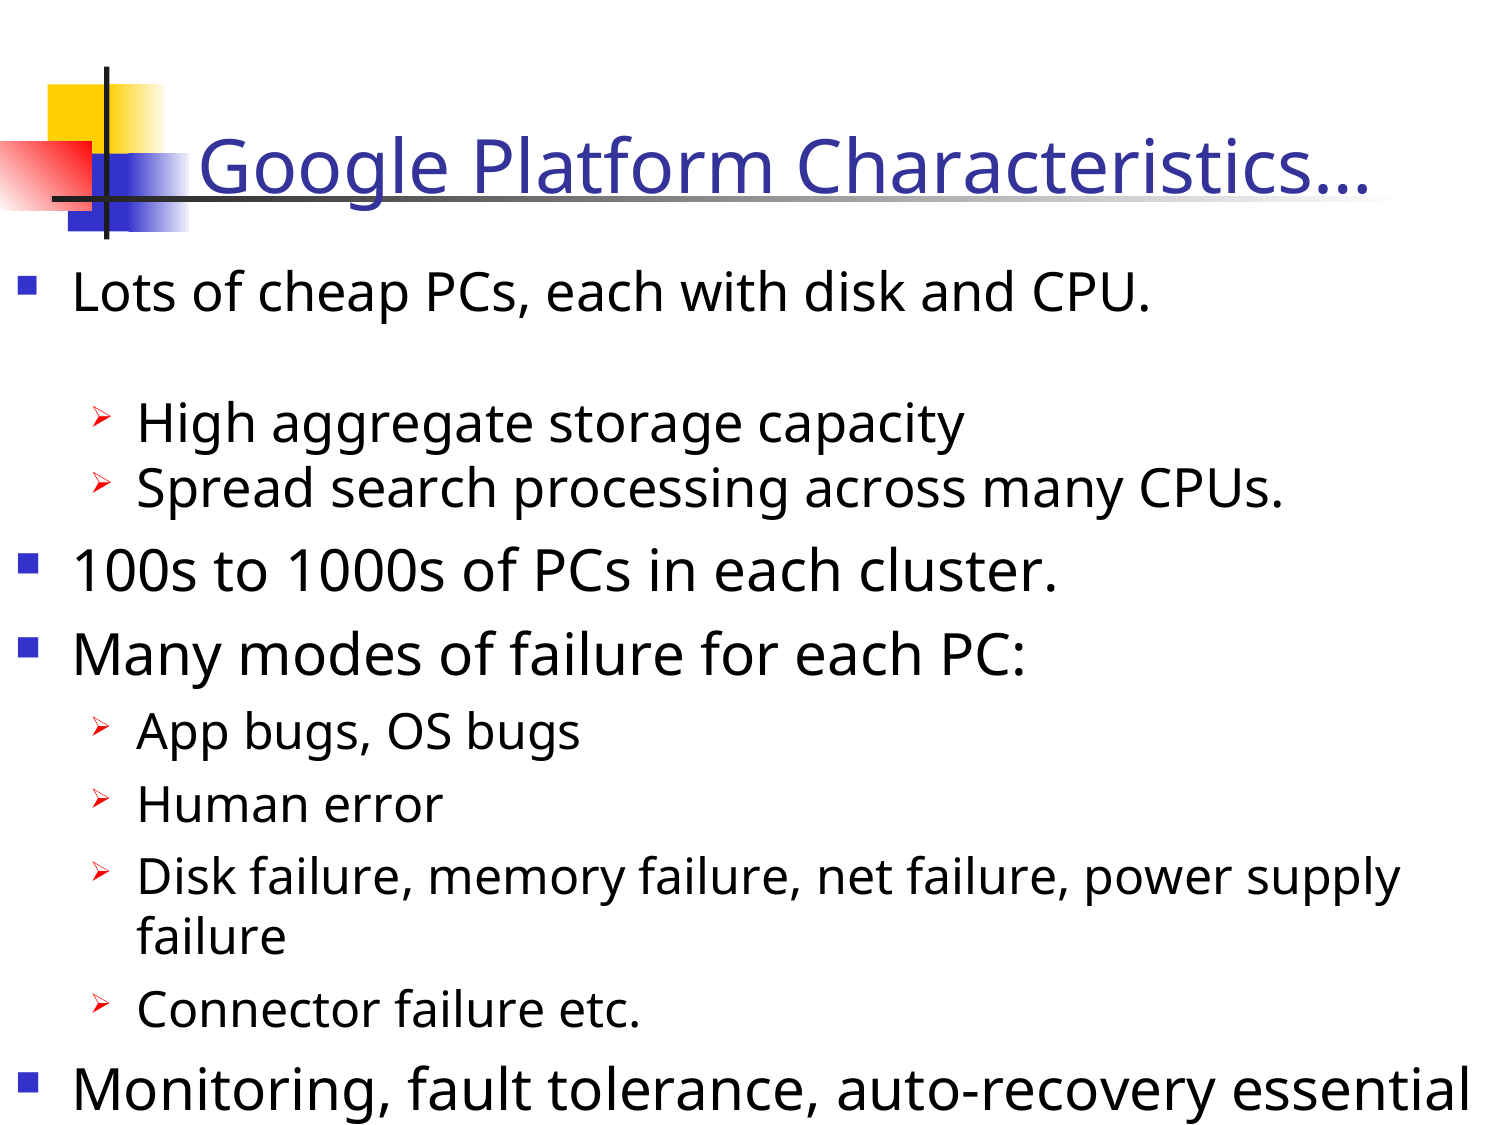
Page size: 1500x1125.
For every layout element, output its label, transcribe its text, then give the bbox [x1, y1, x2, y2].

text_box Lots of cheap PCs, each with disk and CPU. High aggregate storage capacity Spread search processing across many CPUs. 100s to 1000s of PCs in each cluster. Many modes of failure for each PC: App bugs, OS bugs Human error Disk failure, memory failure, net failure, power supply failure Connector failure etc. Monitoring, fault tolerance, auto-recovery essential – autonomic computing? [0, 262, 1500, 1125]
text_box Google Platform Characteristics… [183, 78, 1462, 216]
